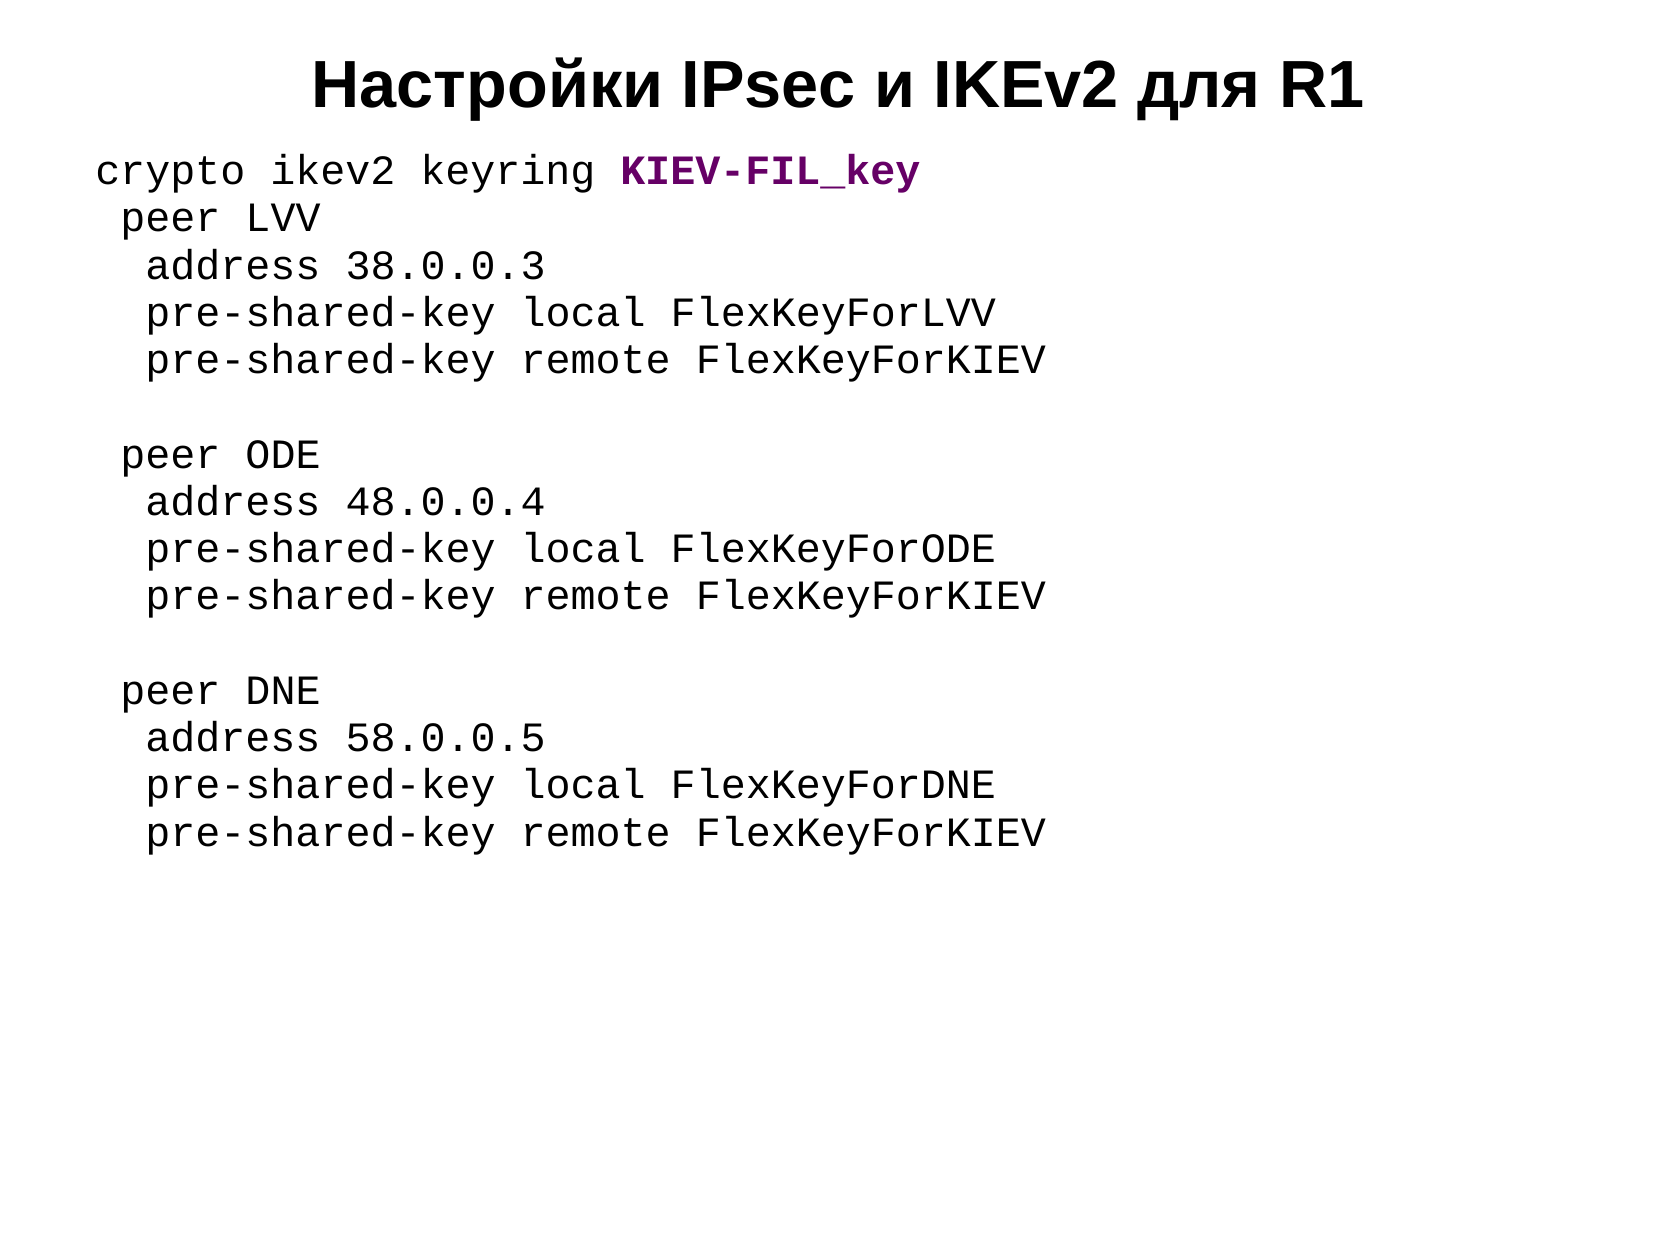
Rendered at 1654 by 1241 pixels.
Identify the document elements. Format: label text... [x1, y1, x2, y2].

list crypto ikev2 keyring KIEV-FIL_key peer LVV address 38.0.0.3 pre-shared-key local FlexKeyForLVV pre-shared-key remote FlexKeyForKIEV peer ODE address 48.0.0.4 pre-shared-key local FlexKeyForODE pre-shared-key remote FlexKeyForKIEV peer DNE address 58.0.0.5 pre-shared-key local FlexKeyForDNE pre-shared-key remote FlexKeyForKIEV [95, 150, 1538, 1214]
text_box Настройки IPsec и IKEv2 для R1 [64, 34, 1613, 128]
